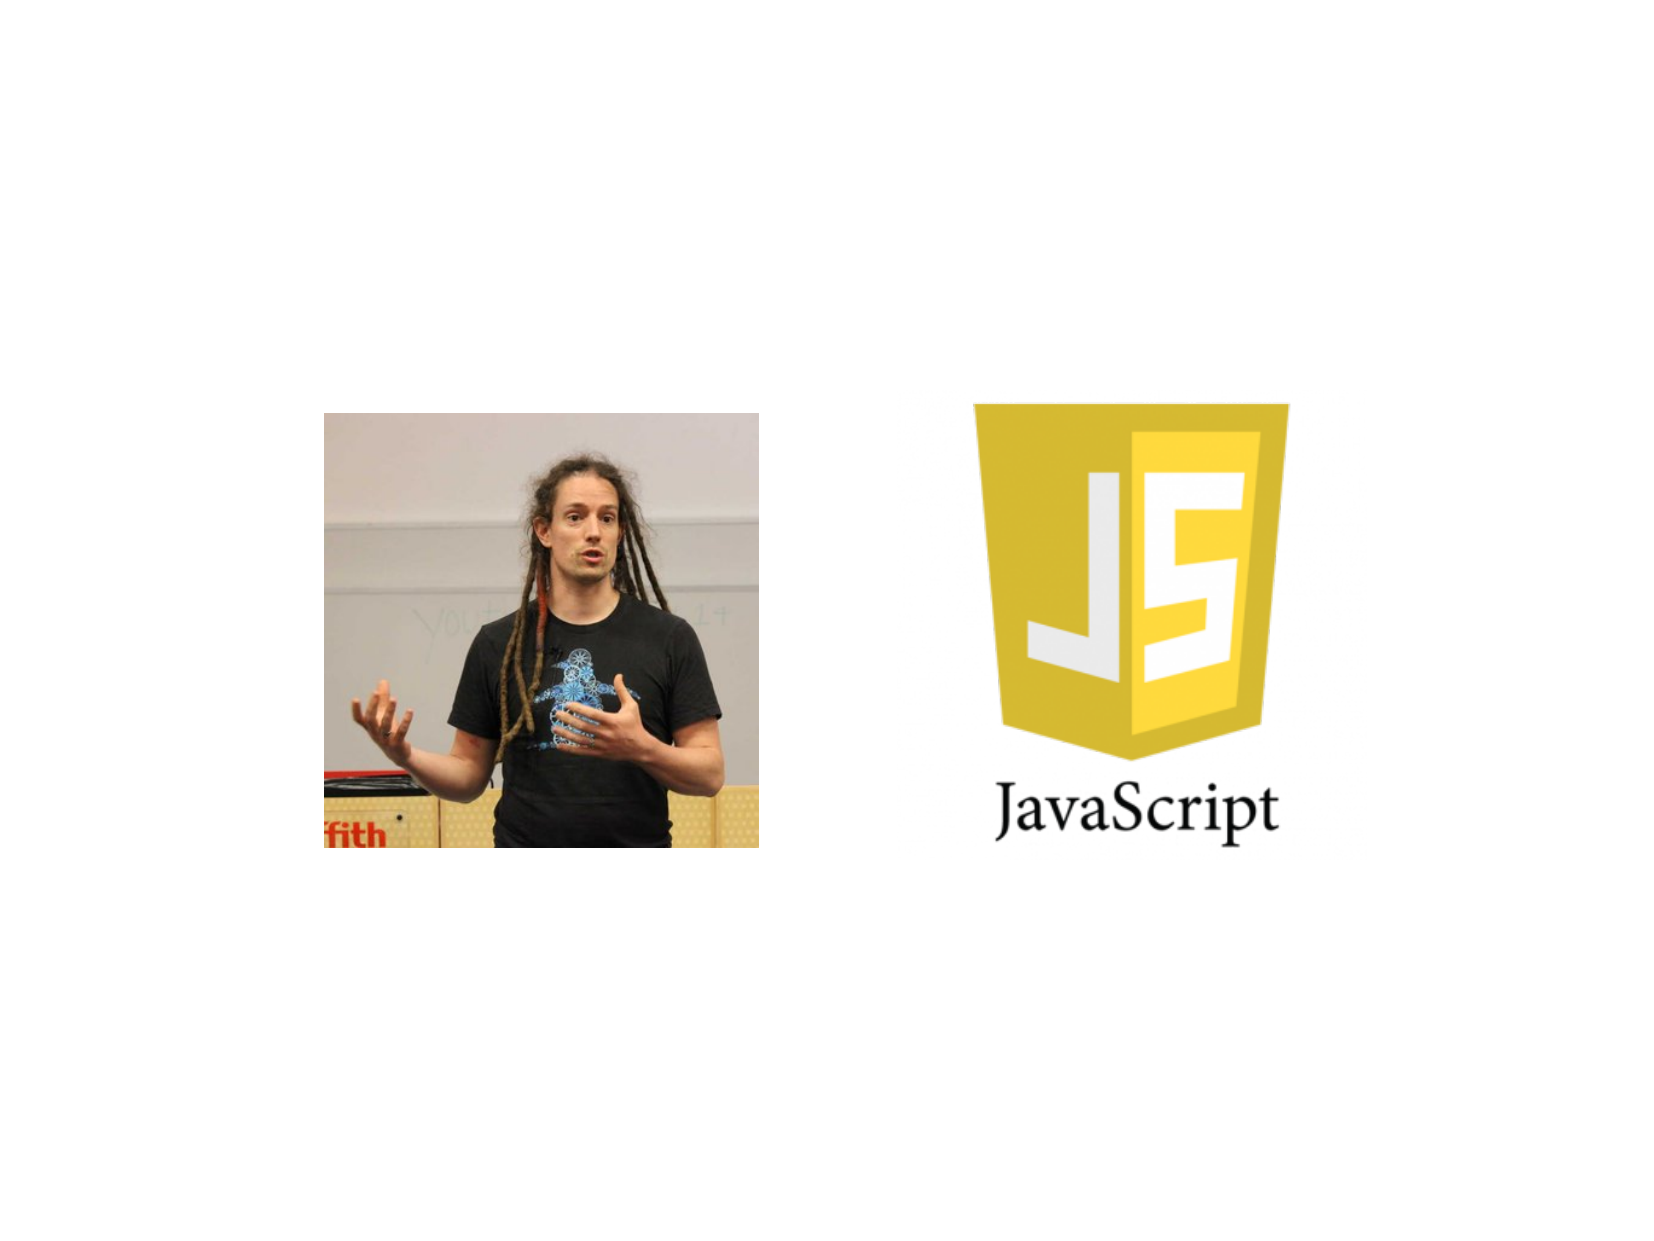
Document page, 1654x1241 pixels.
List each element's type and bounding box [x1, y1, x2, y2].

picture [897, 390, 1367, 860]
picture [324, 413, 759, 848]
